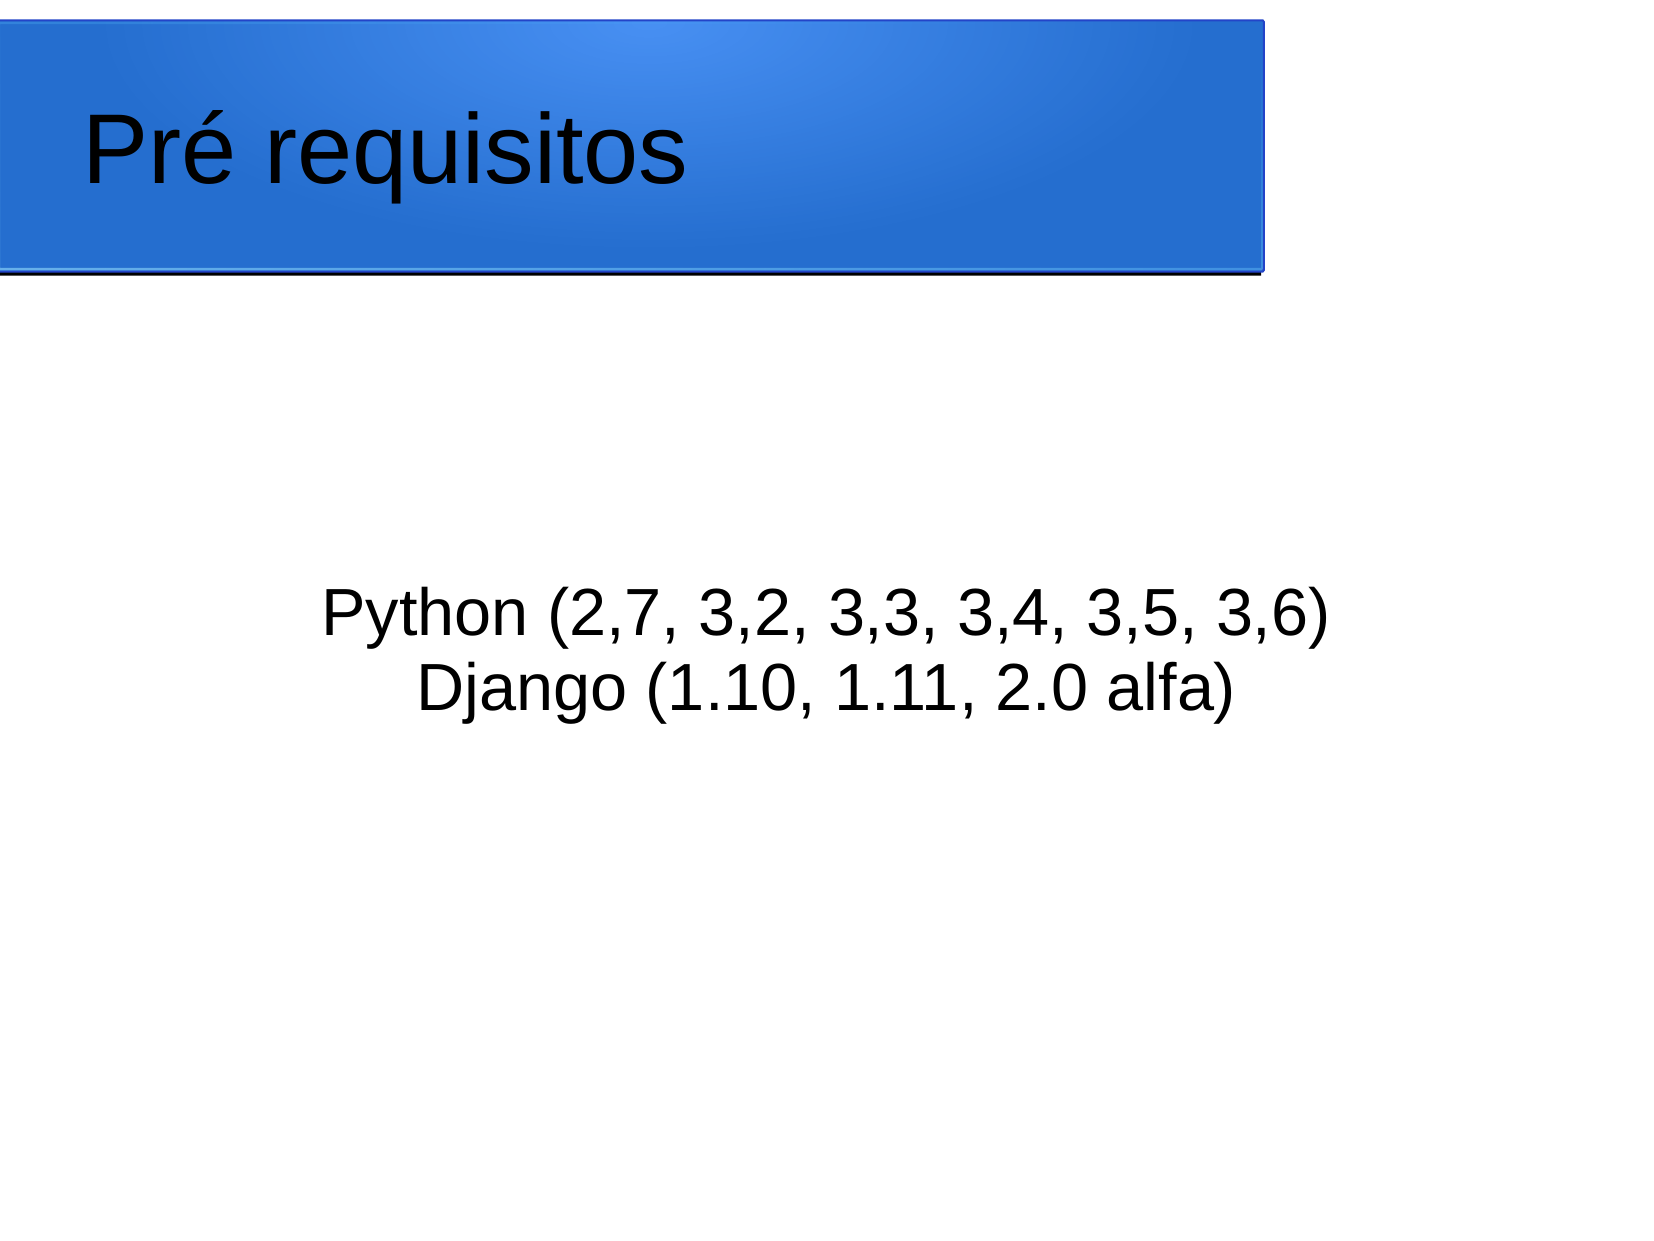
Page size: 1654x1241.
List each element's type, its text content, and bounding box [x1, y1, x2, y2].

title Pré requisitos [82, 47, 1235, 252]
subtitle Python (2,7, 3,2, 3,3, 3,4, 3,5, 3,6) Django (1.10, 1.11, 2.0 alfa) [82, 290, 1571, 1010]
